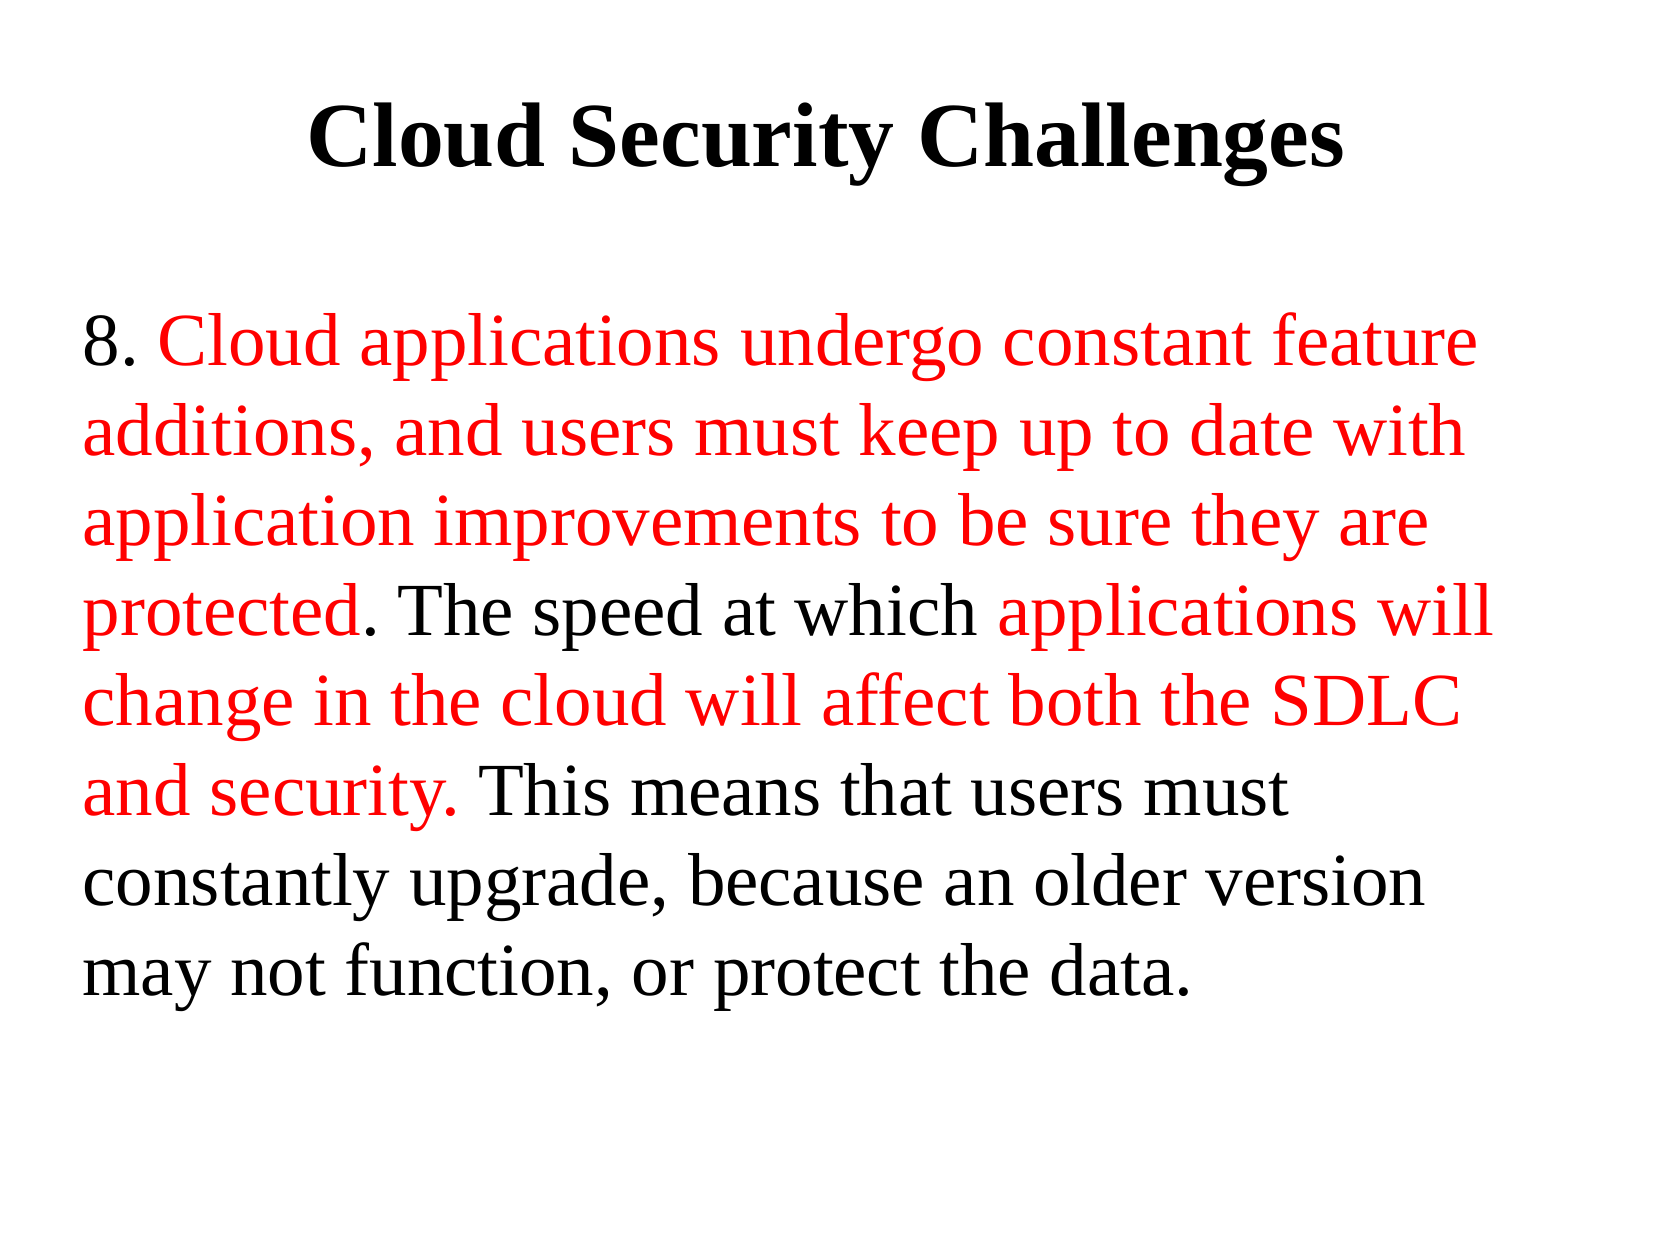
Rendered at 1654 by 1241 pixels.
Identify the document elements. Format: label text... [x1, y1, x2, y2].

title Cloud Security Challenges [82, 49, 1571, 211]
list 8. Cloud applications undergo constant feature additions, and users must keep up to date with application improvements to be sure they are protected. The speed at which applications will change in the cloud will affect both the SDLC and security. This means that users must constantly upgrade, because an older version may not function, or protect the data. [82, 290, 1571, 1186]
